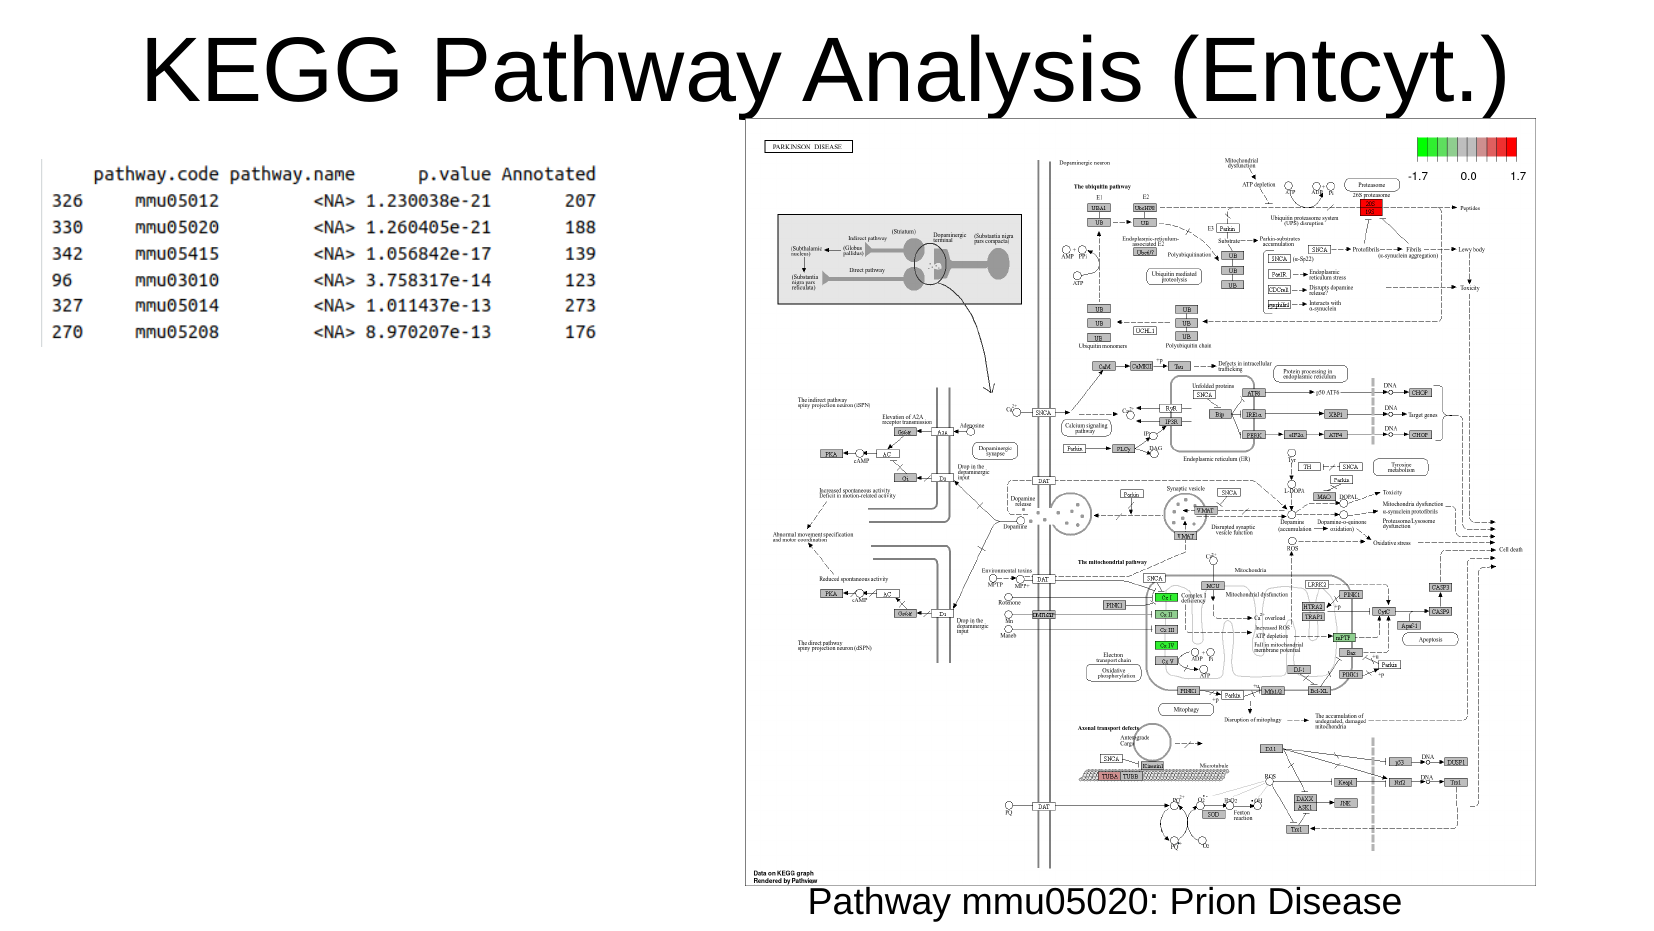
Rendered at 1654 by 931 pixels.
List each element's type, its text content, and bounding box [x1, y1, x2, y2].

picture [745, 118, 1536, 886]
picture [41, 159, 603, 347]
text_box Pathway mmu05020: Prion Disease [792, 873, 1418, 931]
title KEGG Pathway Analysis (Entcyt.) [82, 0, 1571, 148]
